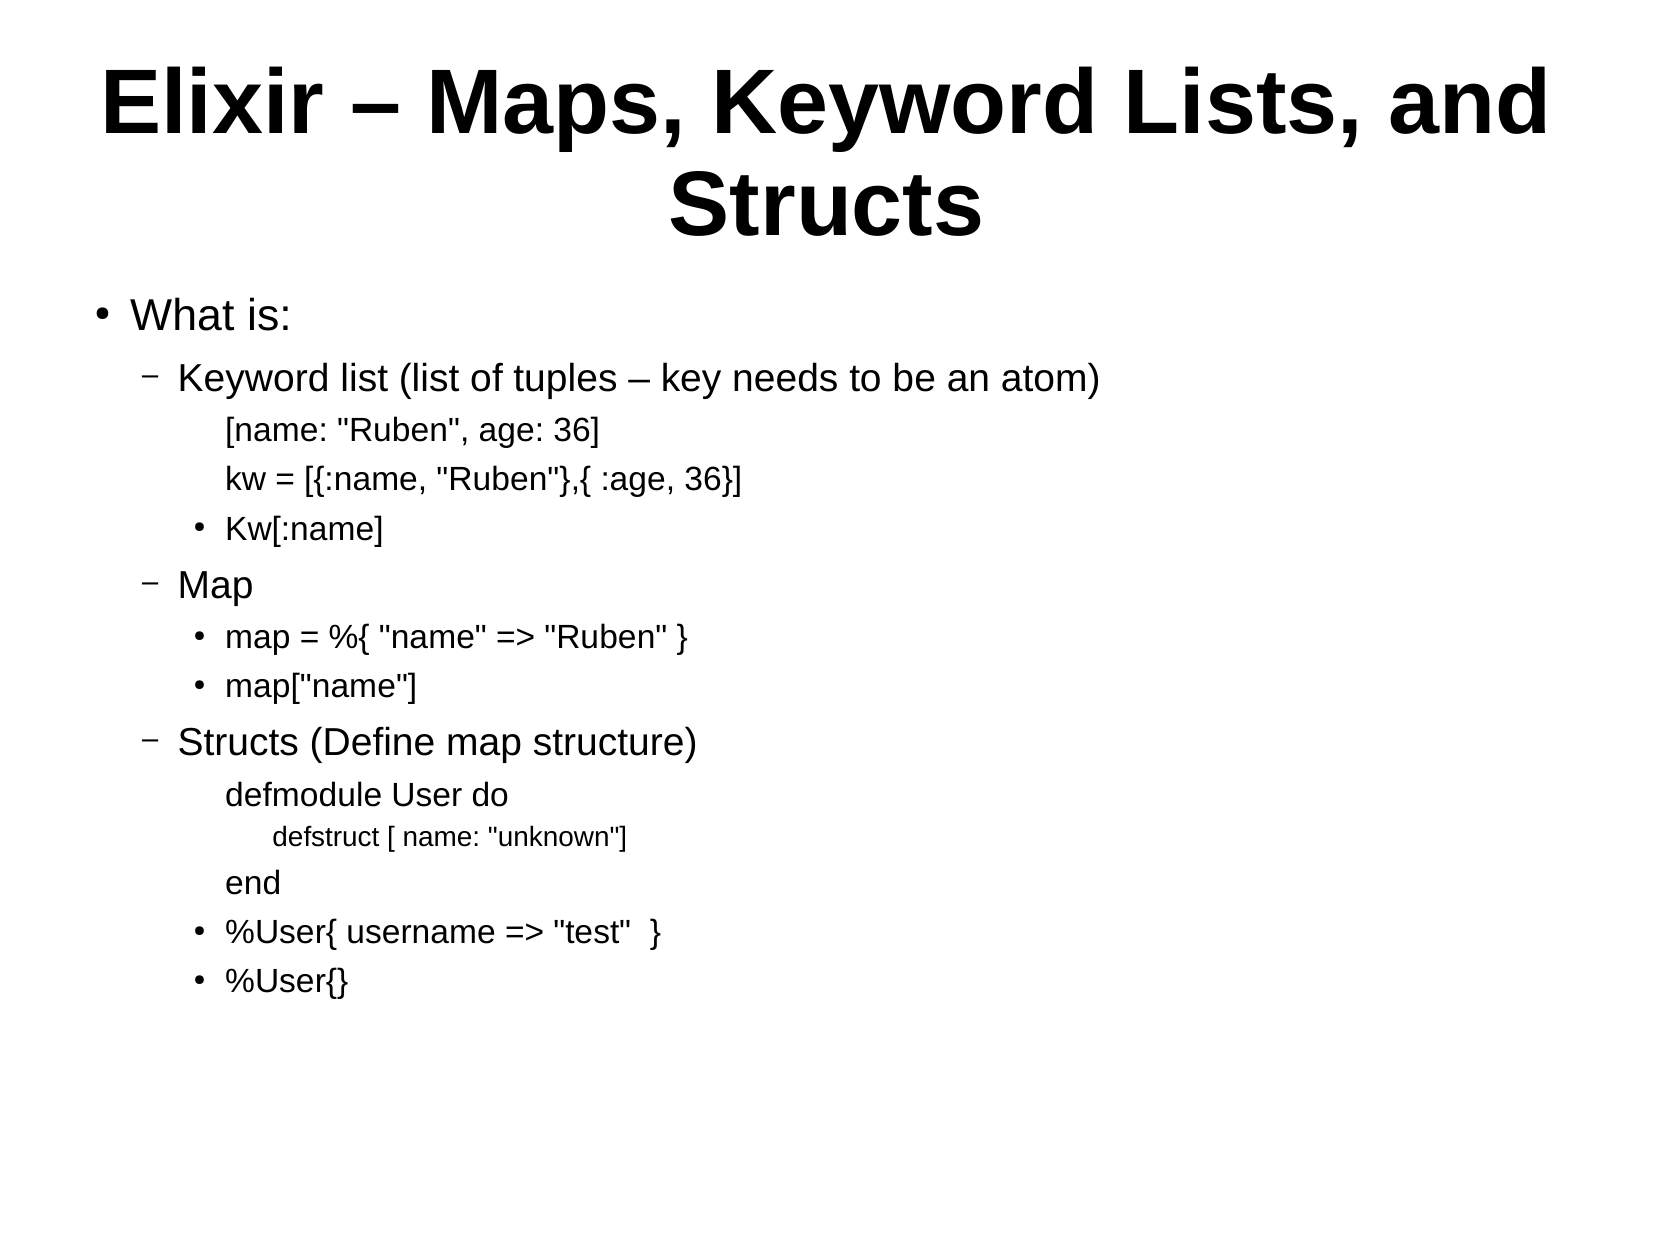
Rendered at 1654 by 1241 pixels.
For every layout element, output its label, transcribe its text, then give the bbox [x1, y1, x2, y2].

title Elixir – Maps, Keyword Lists, and Structs [82, 49, 1571, 257]
list What is: Keyword list (list of tuples – key needs to be an atom) [name: "Ruben", age: 36] kw = [{:name, "Ruben"},{ :age, 36}] Kw[:name] Map map = %{ "name" => "Ruben" } map["name"] Structs (Define map structure) defmodule User do defstruct [ name: "unknown"] end %User{ username => "test" } %User{} [82, 290, 1571, 1010]
